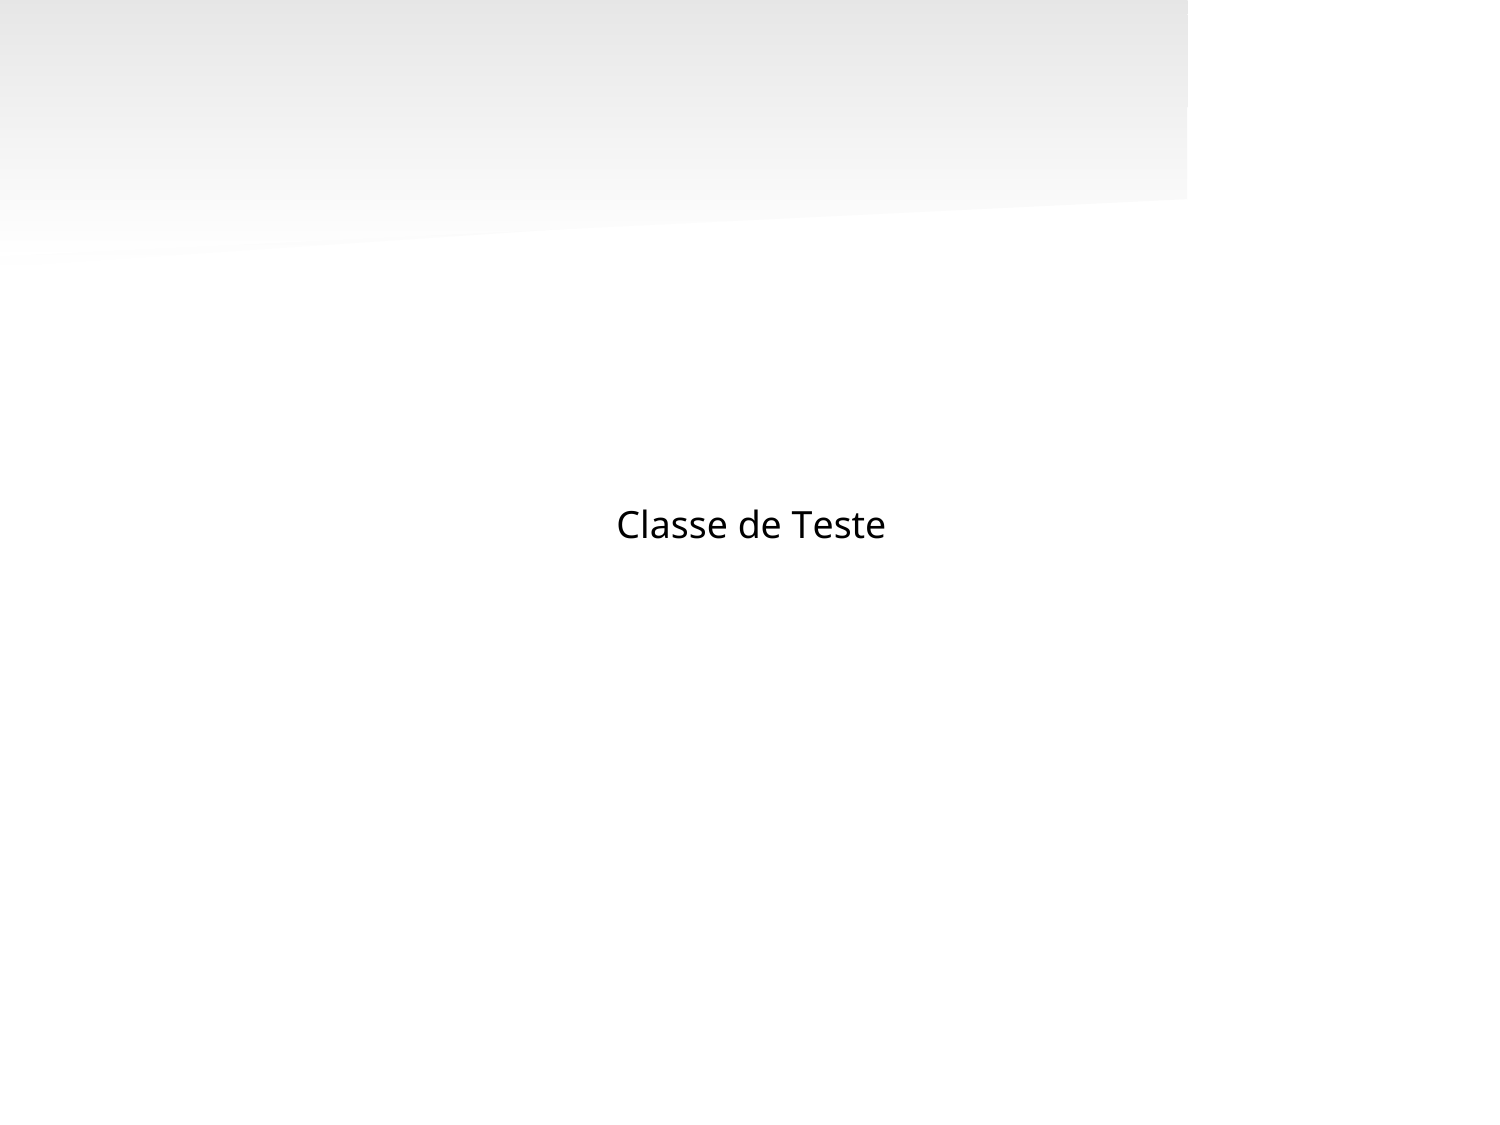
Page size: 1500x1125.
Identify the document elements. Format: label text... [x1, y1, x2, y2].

subtitle Classe de Teste [76, 42, 1427, 1005]
